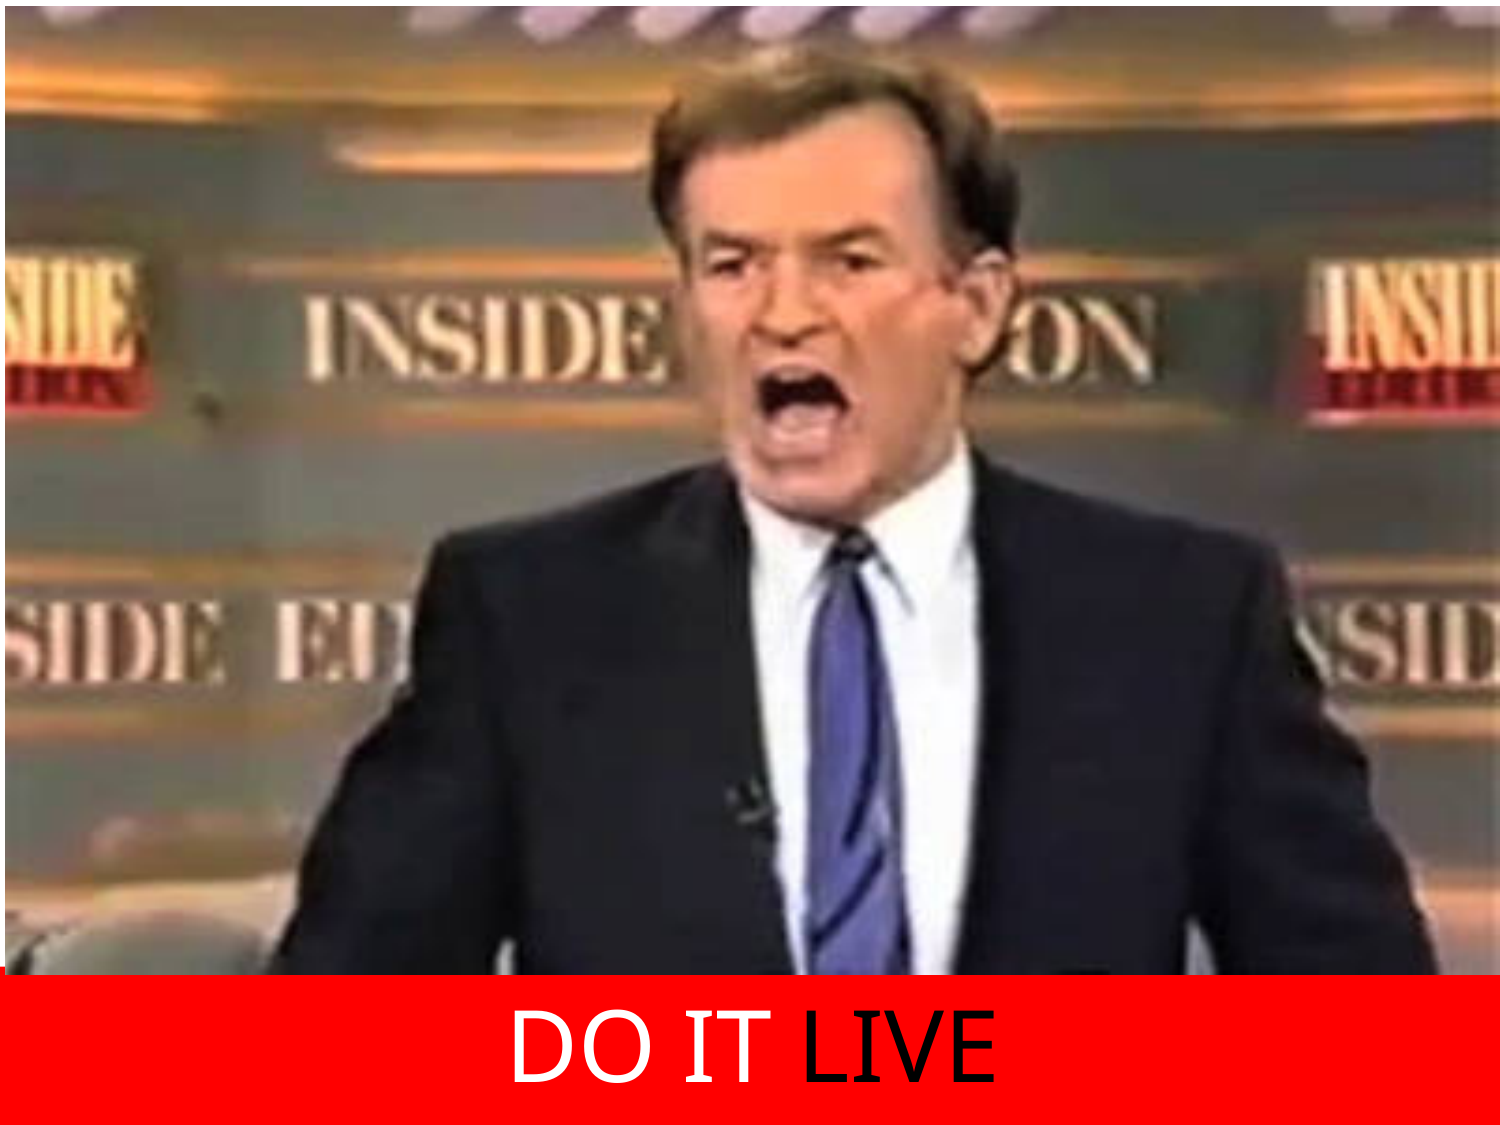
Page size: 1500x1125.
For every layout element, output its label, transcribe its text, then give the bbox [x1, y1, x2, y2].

list DO IT LIVE [28, 976, 1478, 1111]
picture [5, 6, 1500, 976]
